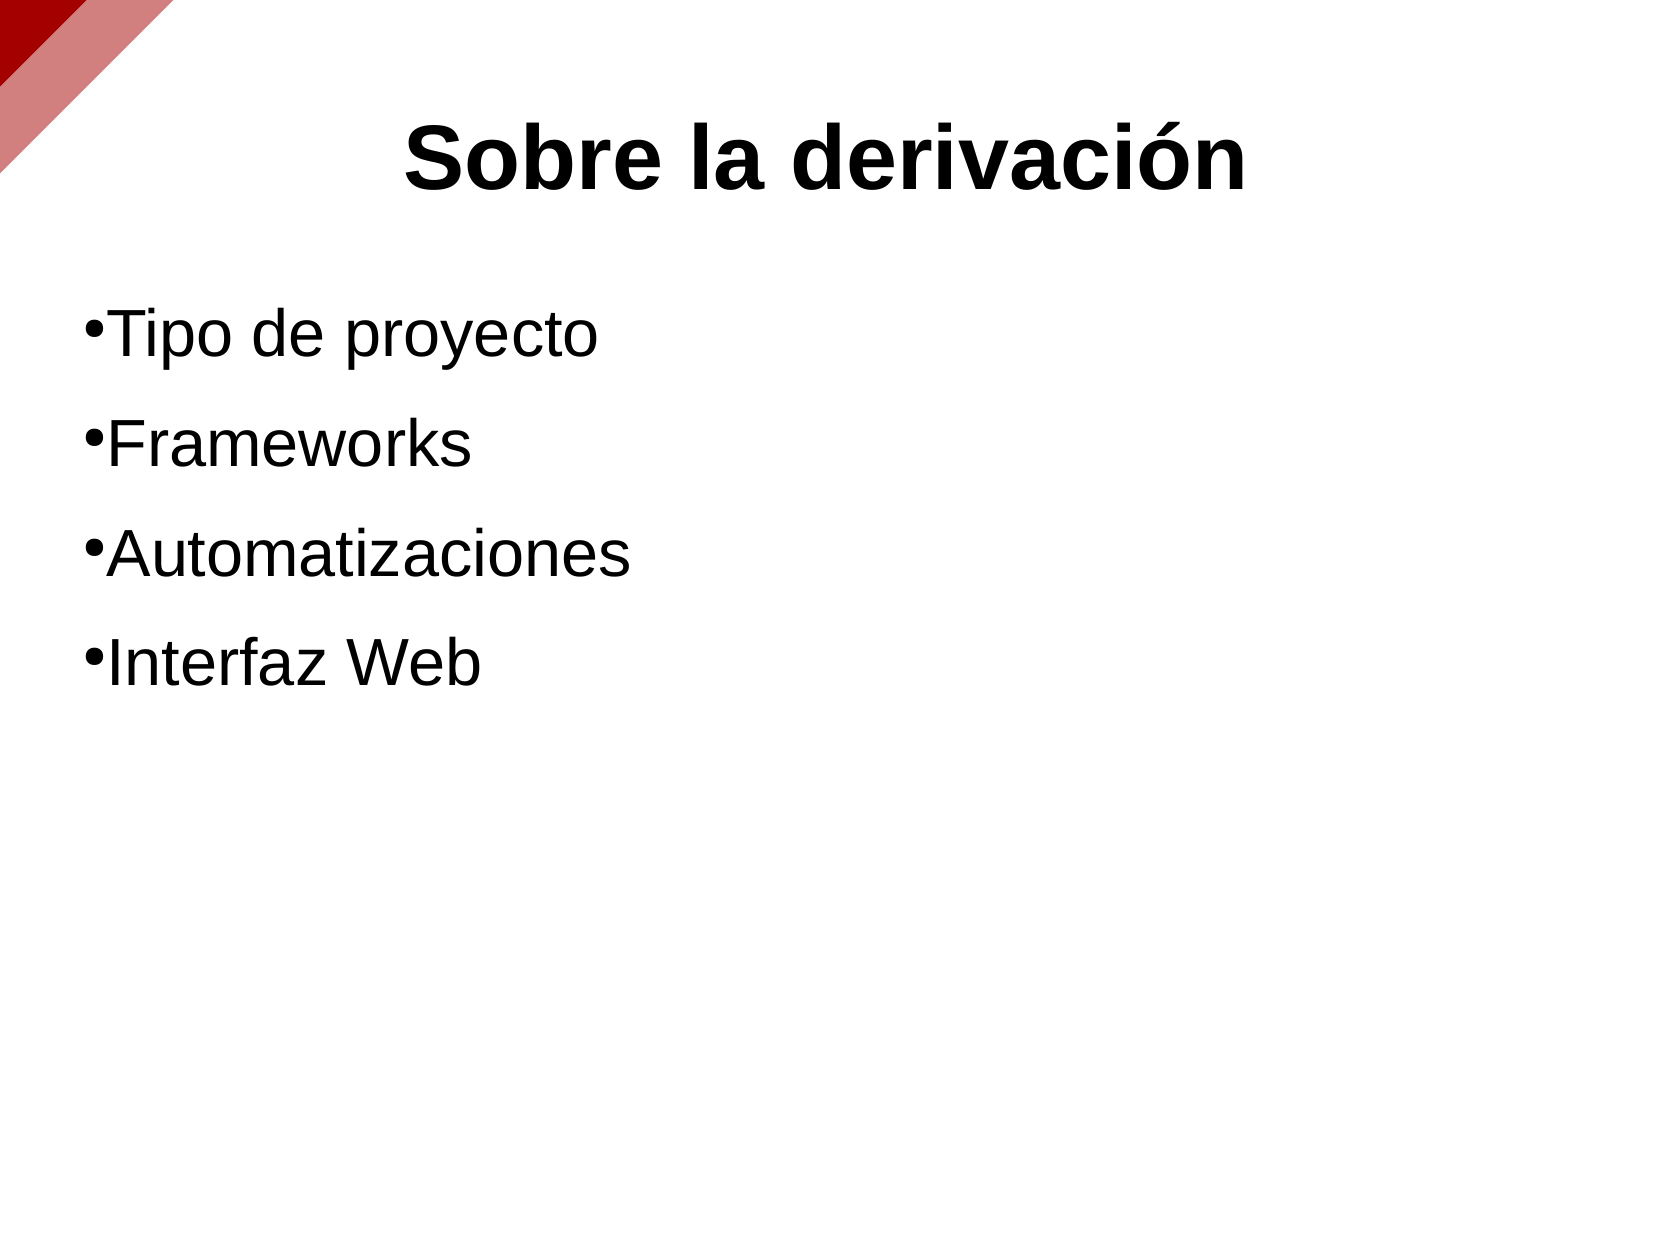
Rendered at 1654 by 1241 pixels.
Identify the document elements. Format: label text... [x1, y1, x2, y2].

list Tipo de proyecto Frameworks Automatizaciones Interfaz Web [82, 290, 1571, 1010]
title Sobre la derivación [82, 49, 1571, 257]
